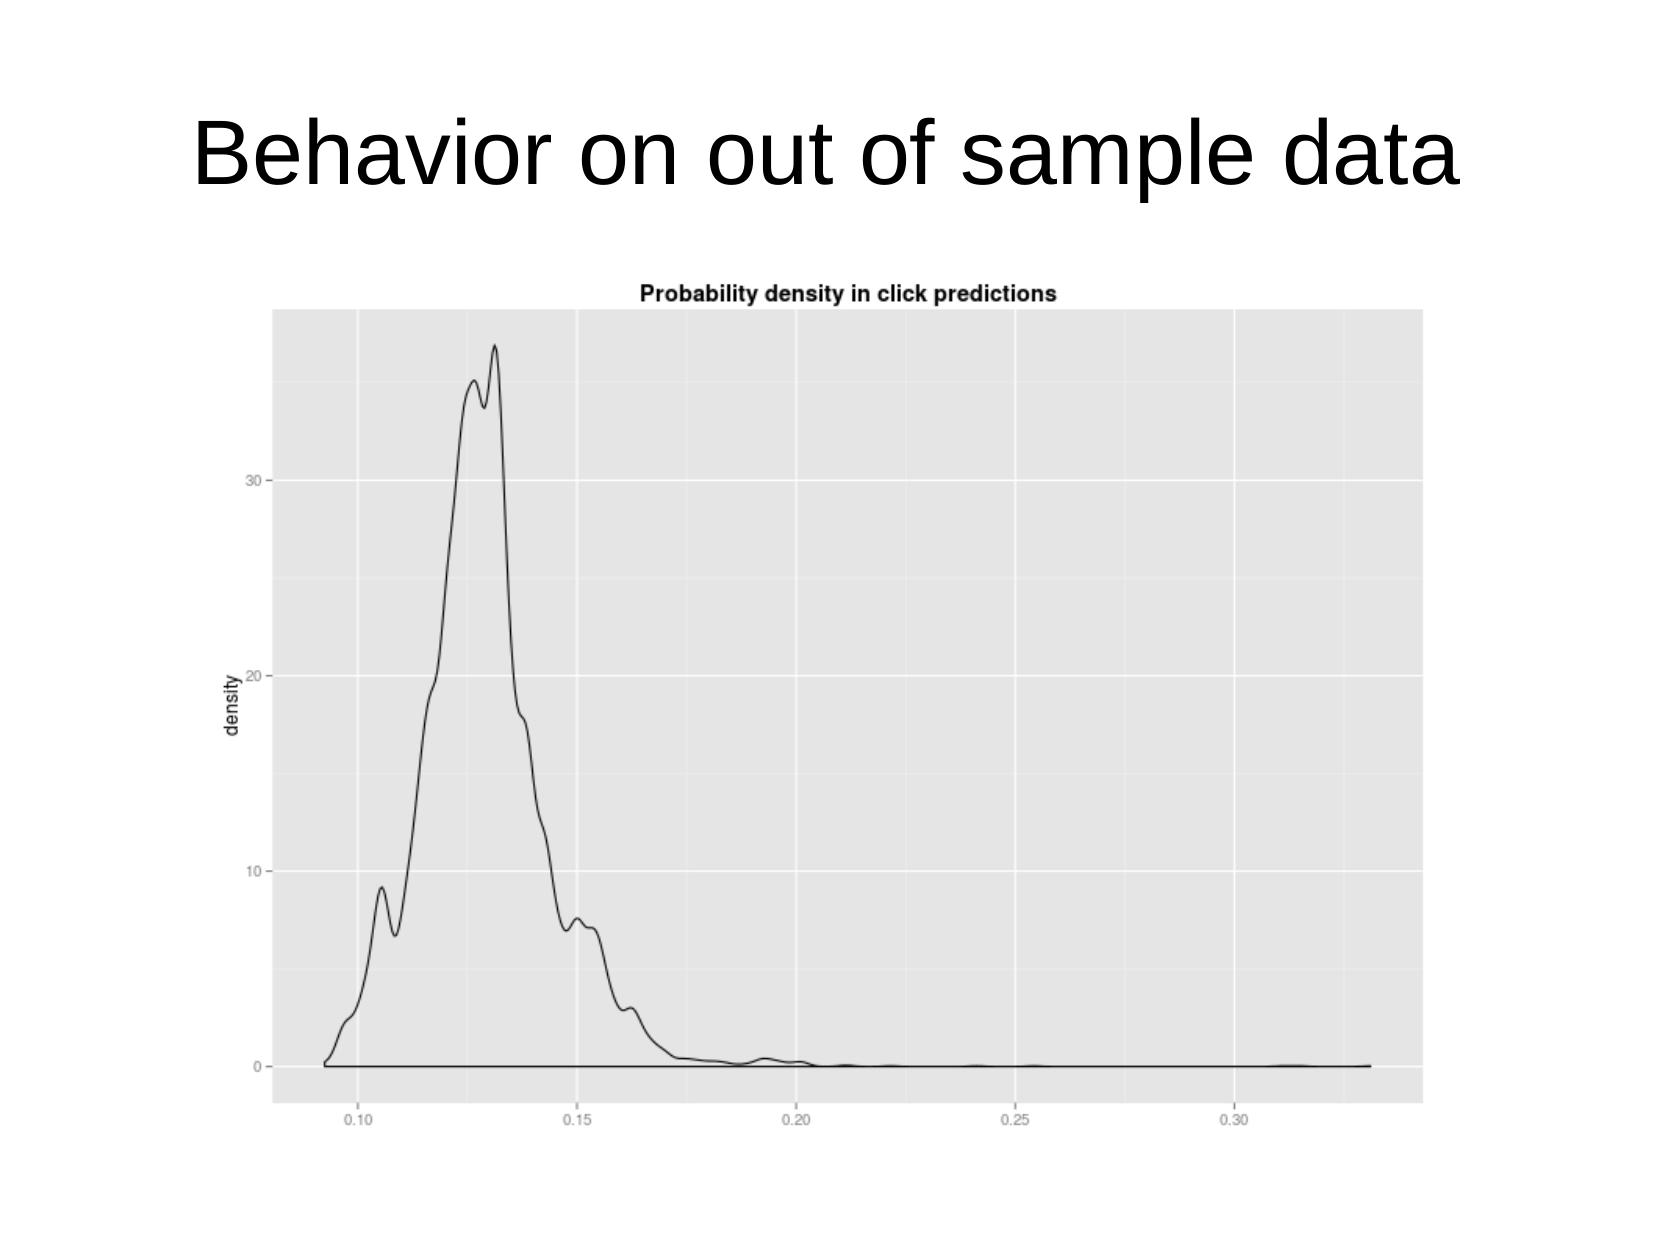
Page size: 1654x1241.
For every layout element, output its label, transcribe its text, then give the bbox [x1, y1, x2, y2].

title Behavior on out of sample data [82, 49, 1571, 257]
picture [202, 247, 1453, 1156]
